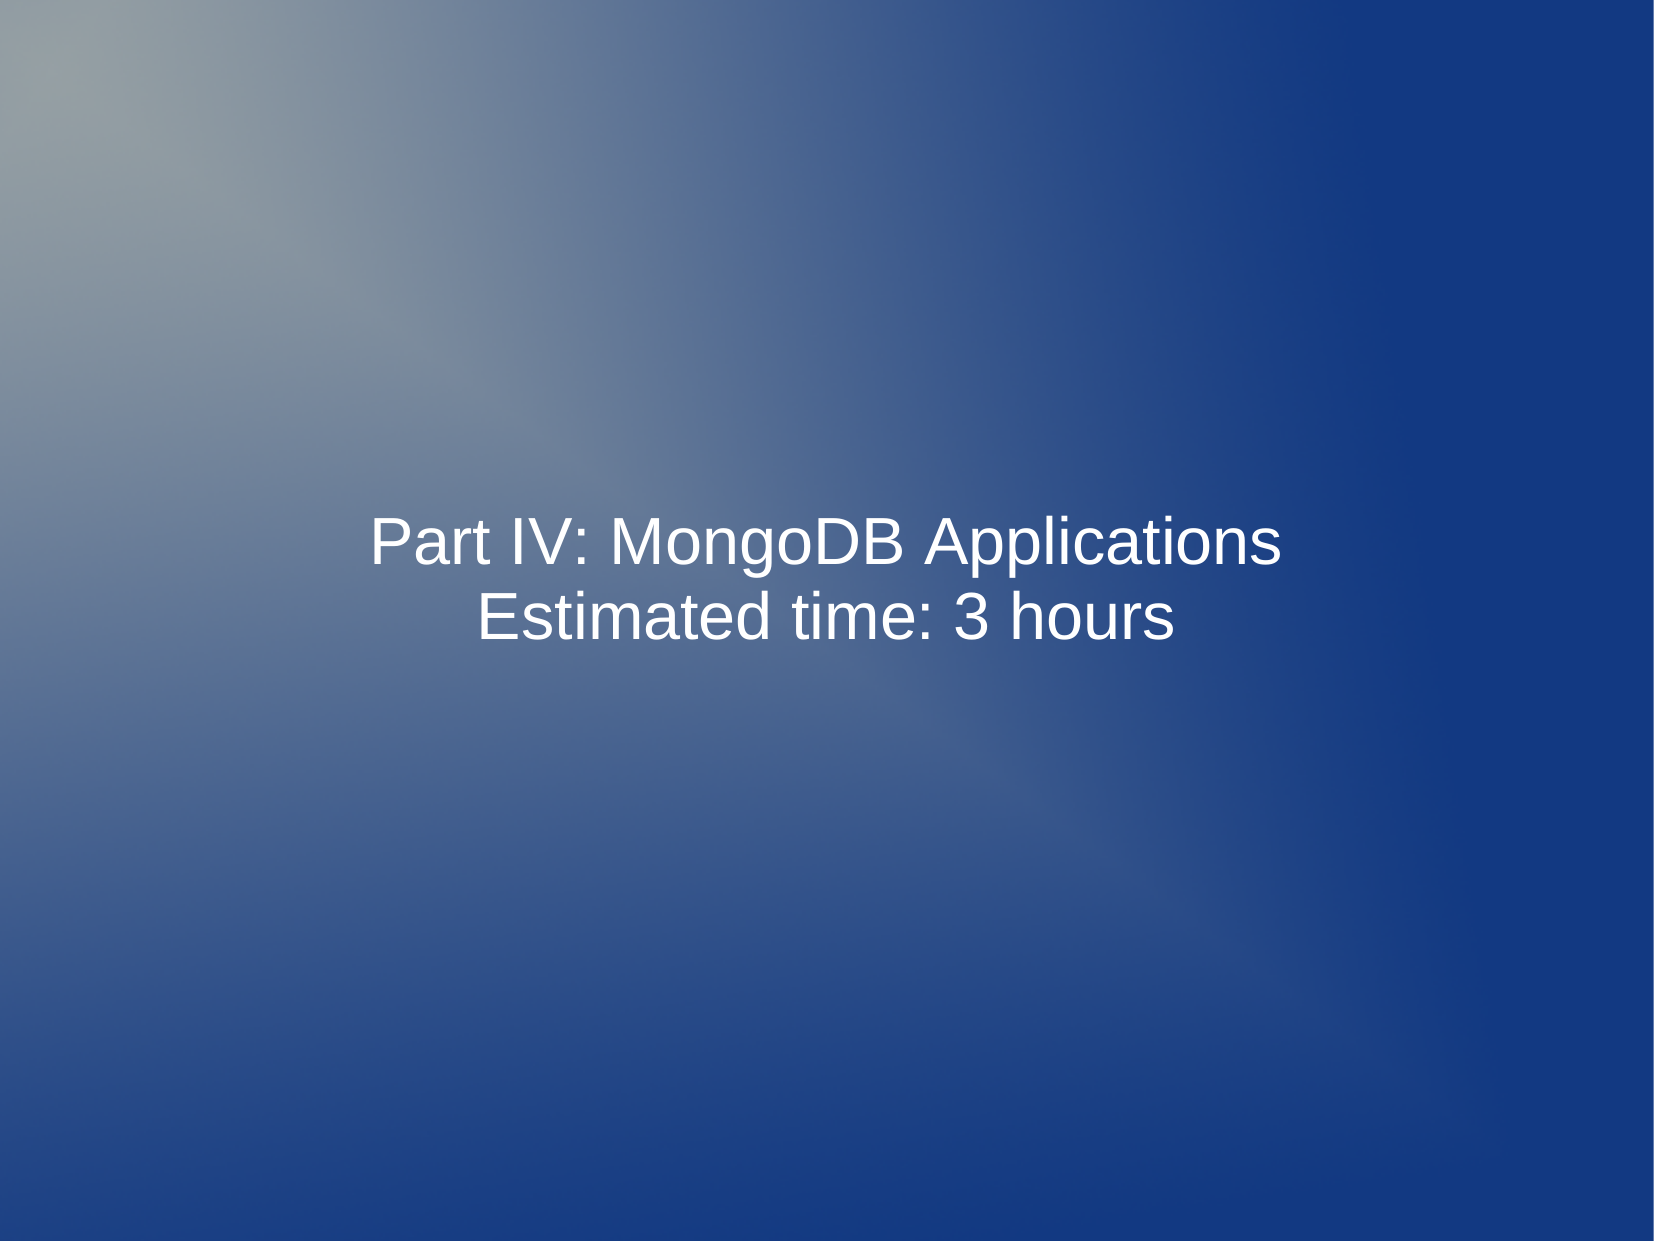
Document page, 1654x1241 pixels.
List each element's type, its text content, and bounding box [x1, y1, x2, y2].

subtitle Part IV: MongoDB Applications Estimated time: 3 hours [82, 49, 1571, 1109]
picture [0, 0, 1654, 1241]
